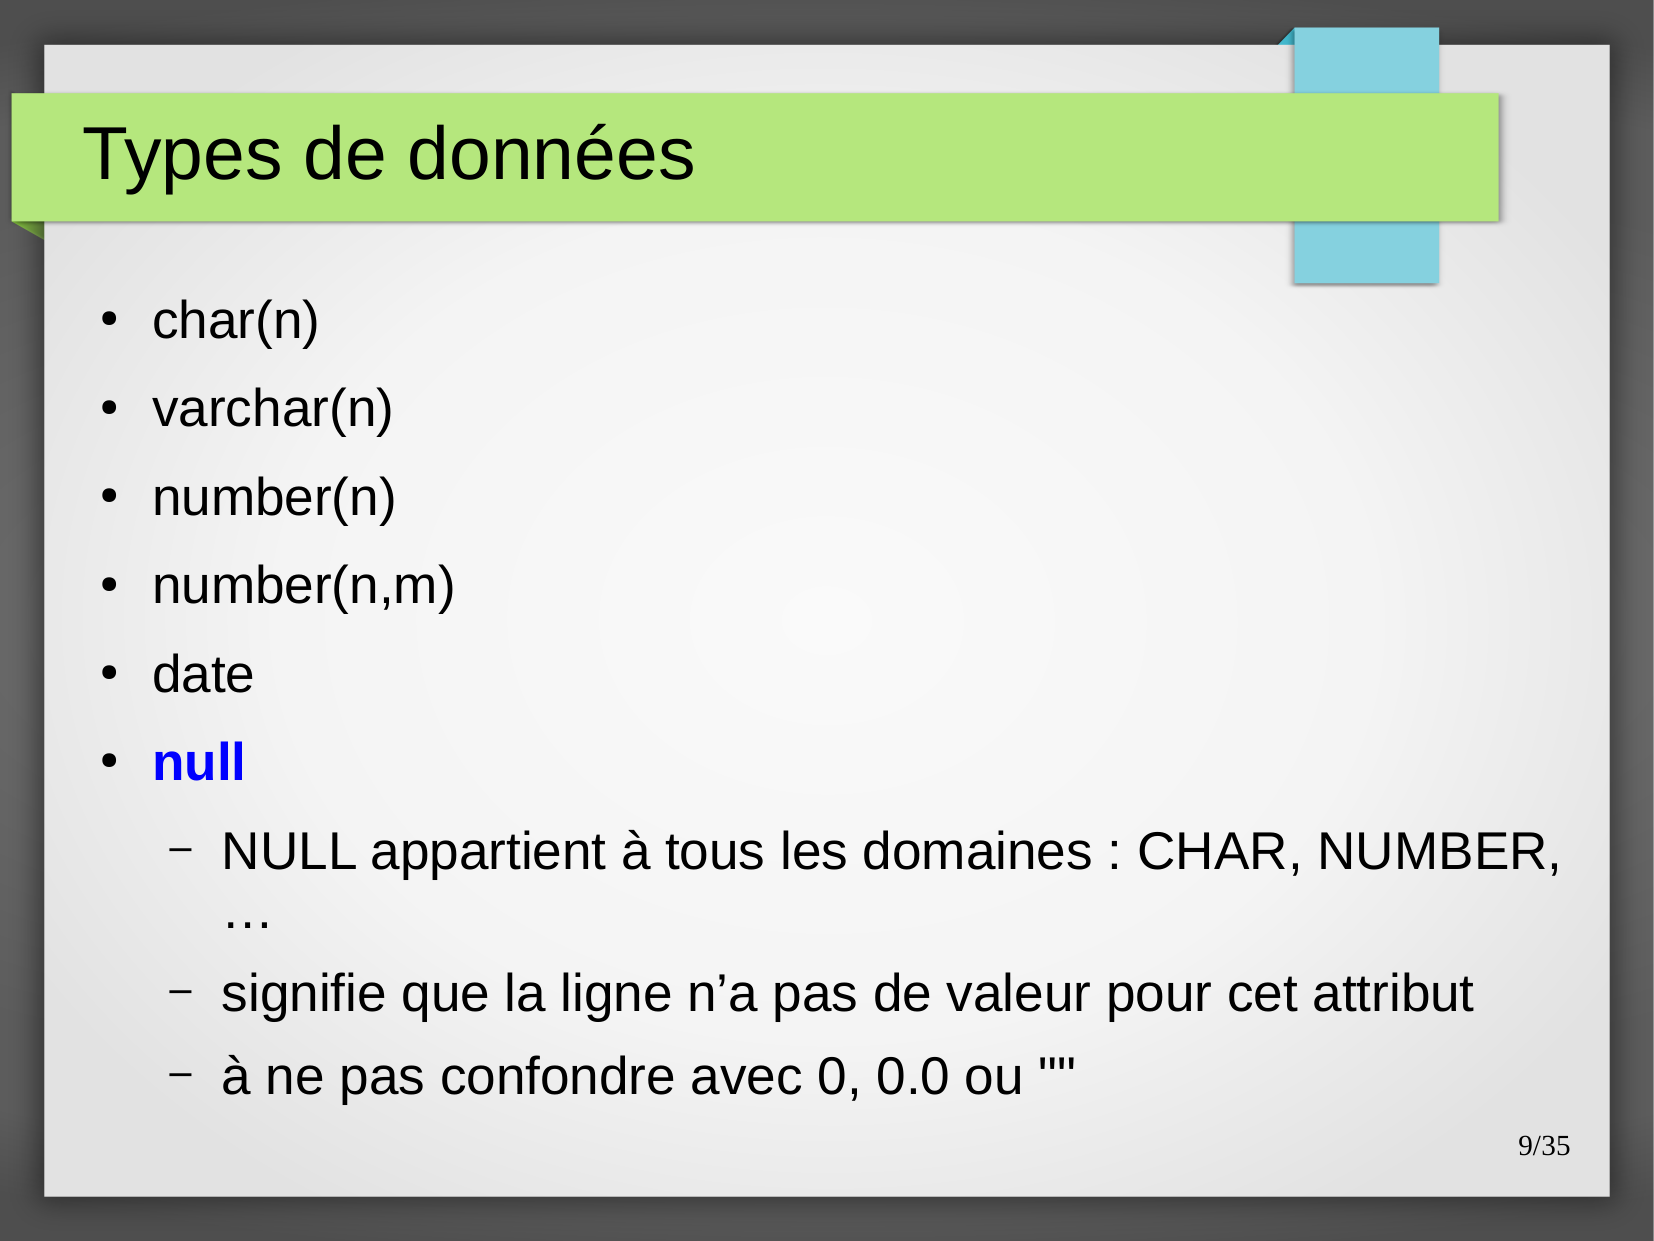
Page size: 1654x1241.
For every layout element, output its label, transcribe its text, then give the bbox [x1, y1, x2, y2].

title Types de données [82, 94, 1264, 213]
picture [0, 0, 1654, 1241]
list char(n) varchar(n) number(n) number(n,m) date null NULL appartient à tous les domaines : CHAR, NUMBER, … signifie que la ligne n’a pas de valeur pour cet attribut à ne pas confondre avec 0, 0.0 ou "" [82, 290, 1571, 1109]
